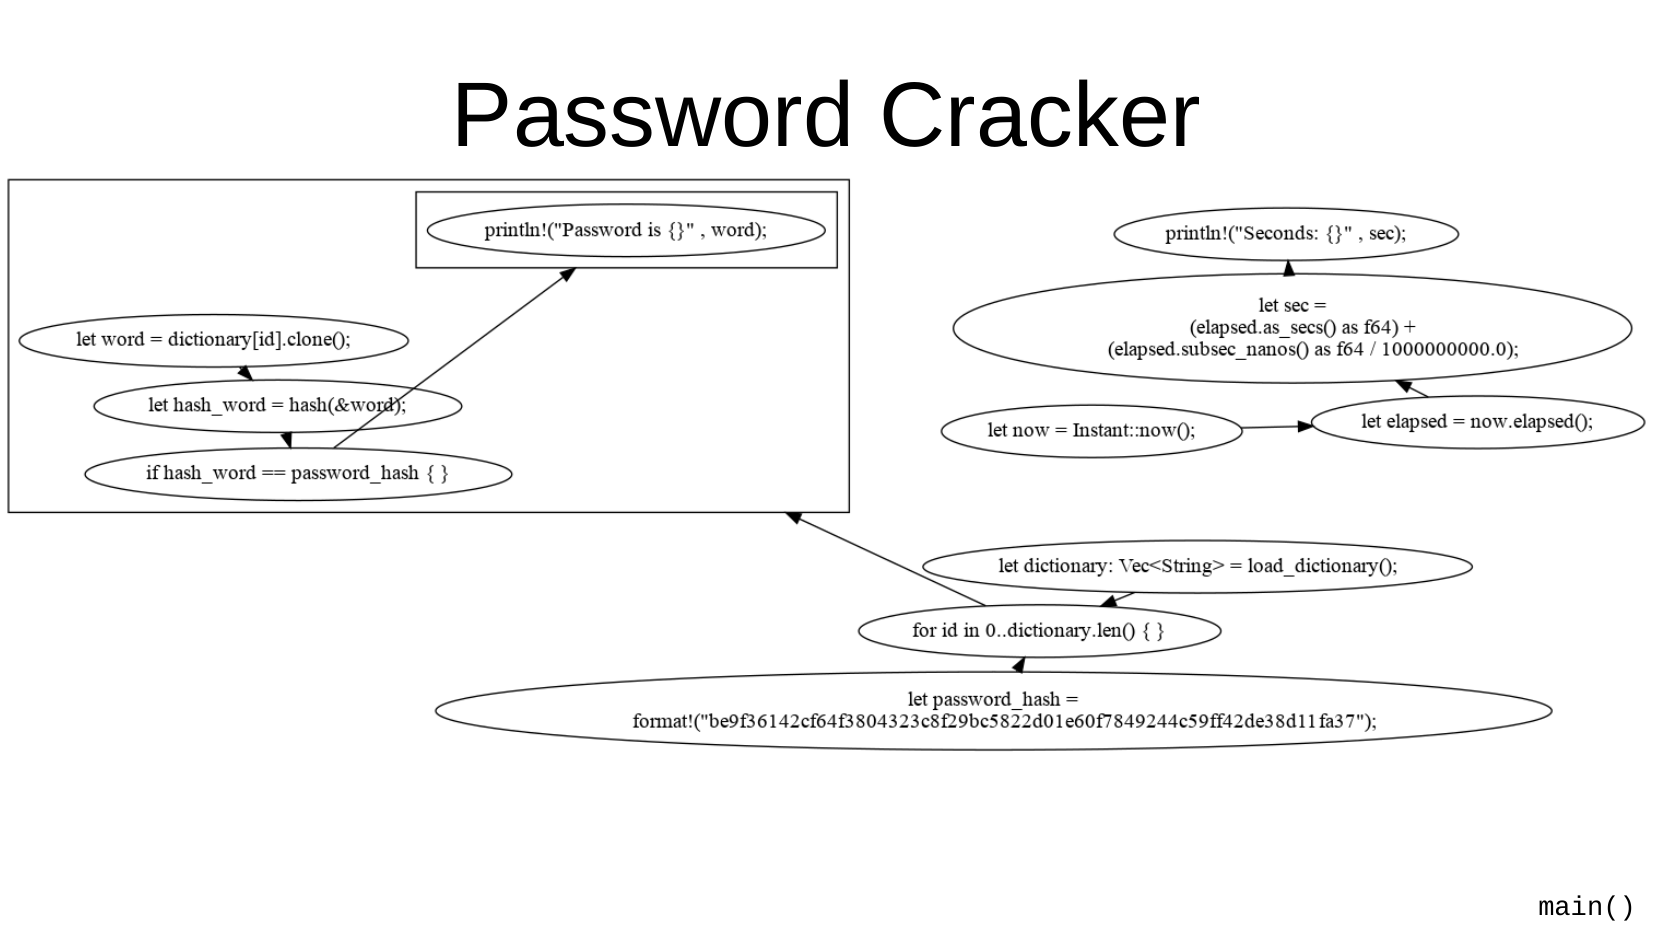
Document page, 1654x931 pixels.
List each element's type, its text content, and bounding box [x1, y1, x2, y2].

title Password Cracker [82, 37, 1571, 175]
text_box main() [1523, 885, 1654, 931]
picture [3, 175, 1651, 755]
